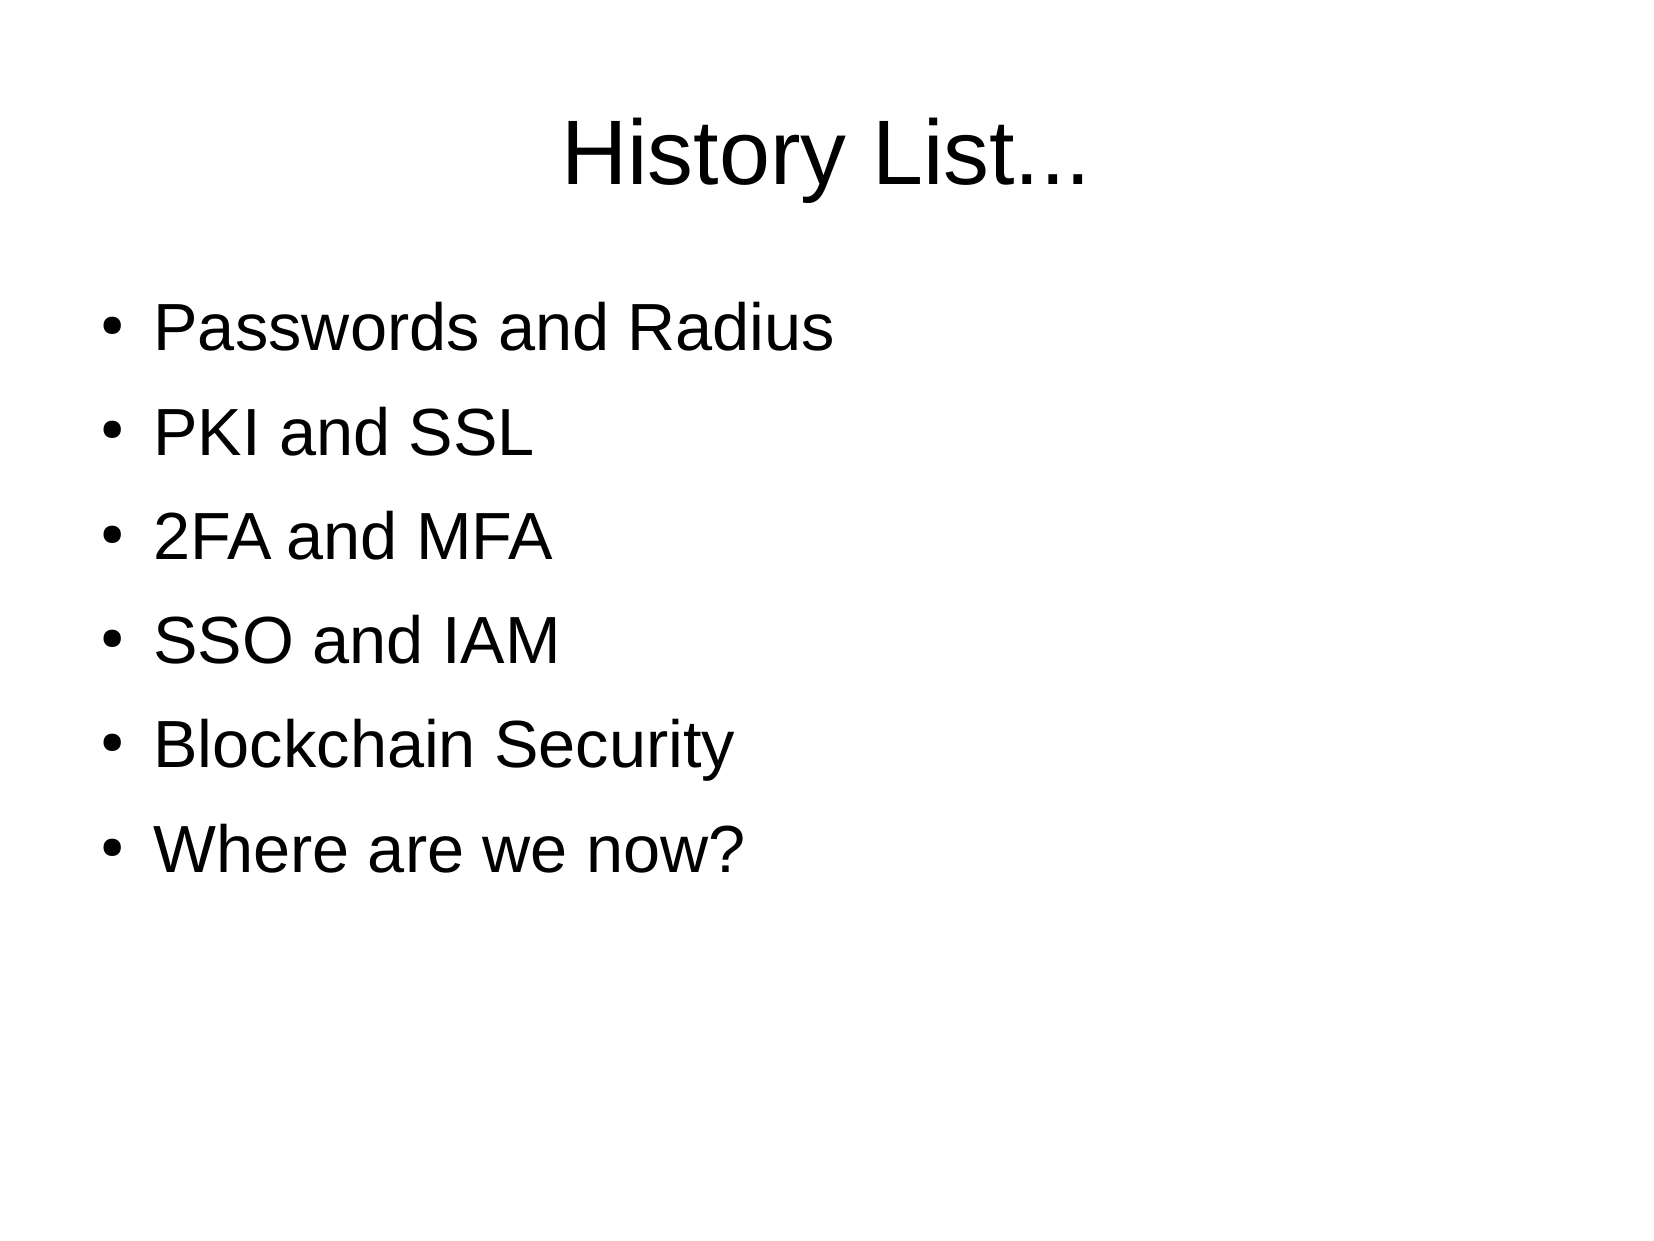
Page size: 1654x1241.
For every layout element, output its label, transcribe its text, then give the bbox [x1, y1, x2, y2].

title History List... [82, 49, 1571, 257]
list Passwords and Radius PKI and SSL 2FA and MFA SSO and IAM Blockchain Security Where are we now? [82, 290, 1571, 1010]
